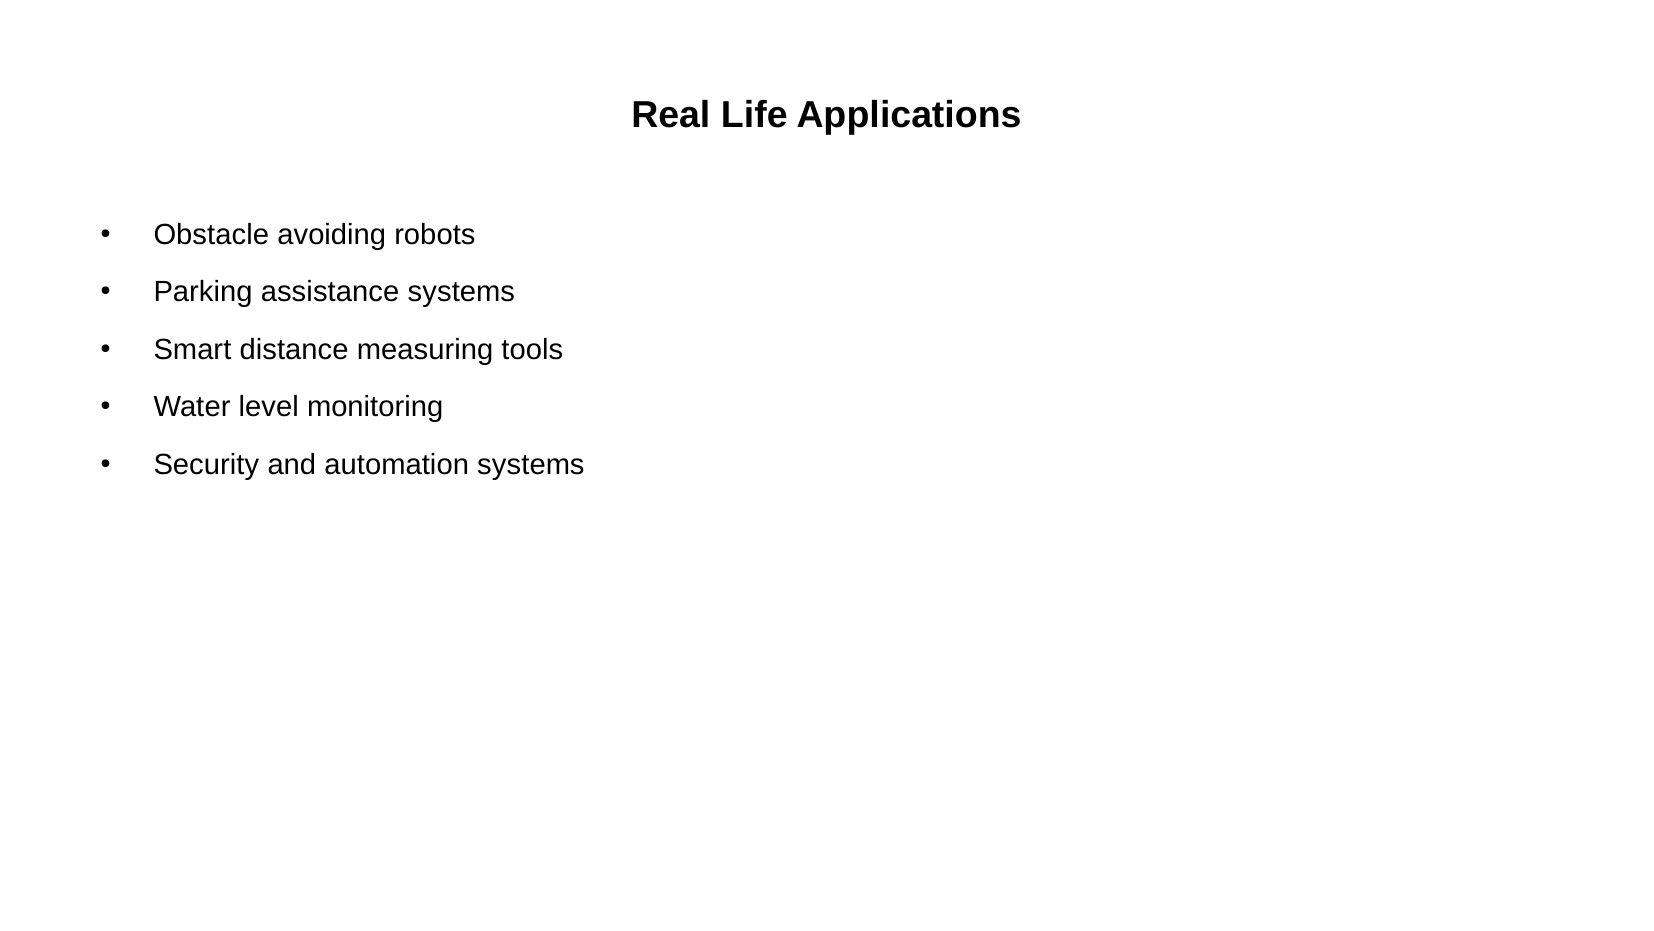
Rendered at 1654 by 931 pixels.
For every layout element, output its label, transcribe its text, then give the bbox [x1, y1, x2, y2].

title Real Life Applications [82, 37, 1571, 193]
list Obstacle avoiding robots Parking assistance systems Smart distance measuring tools Water level monitoring Security and automation systems [82, 217, 1571, 758]
